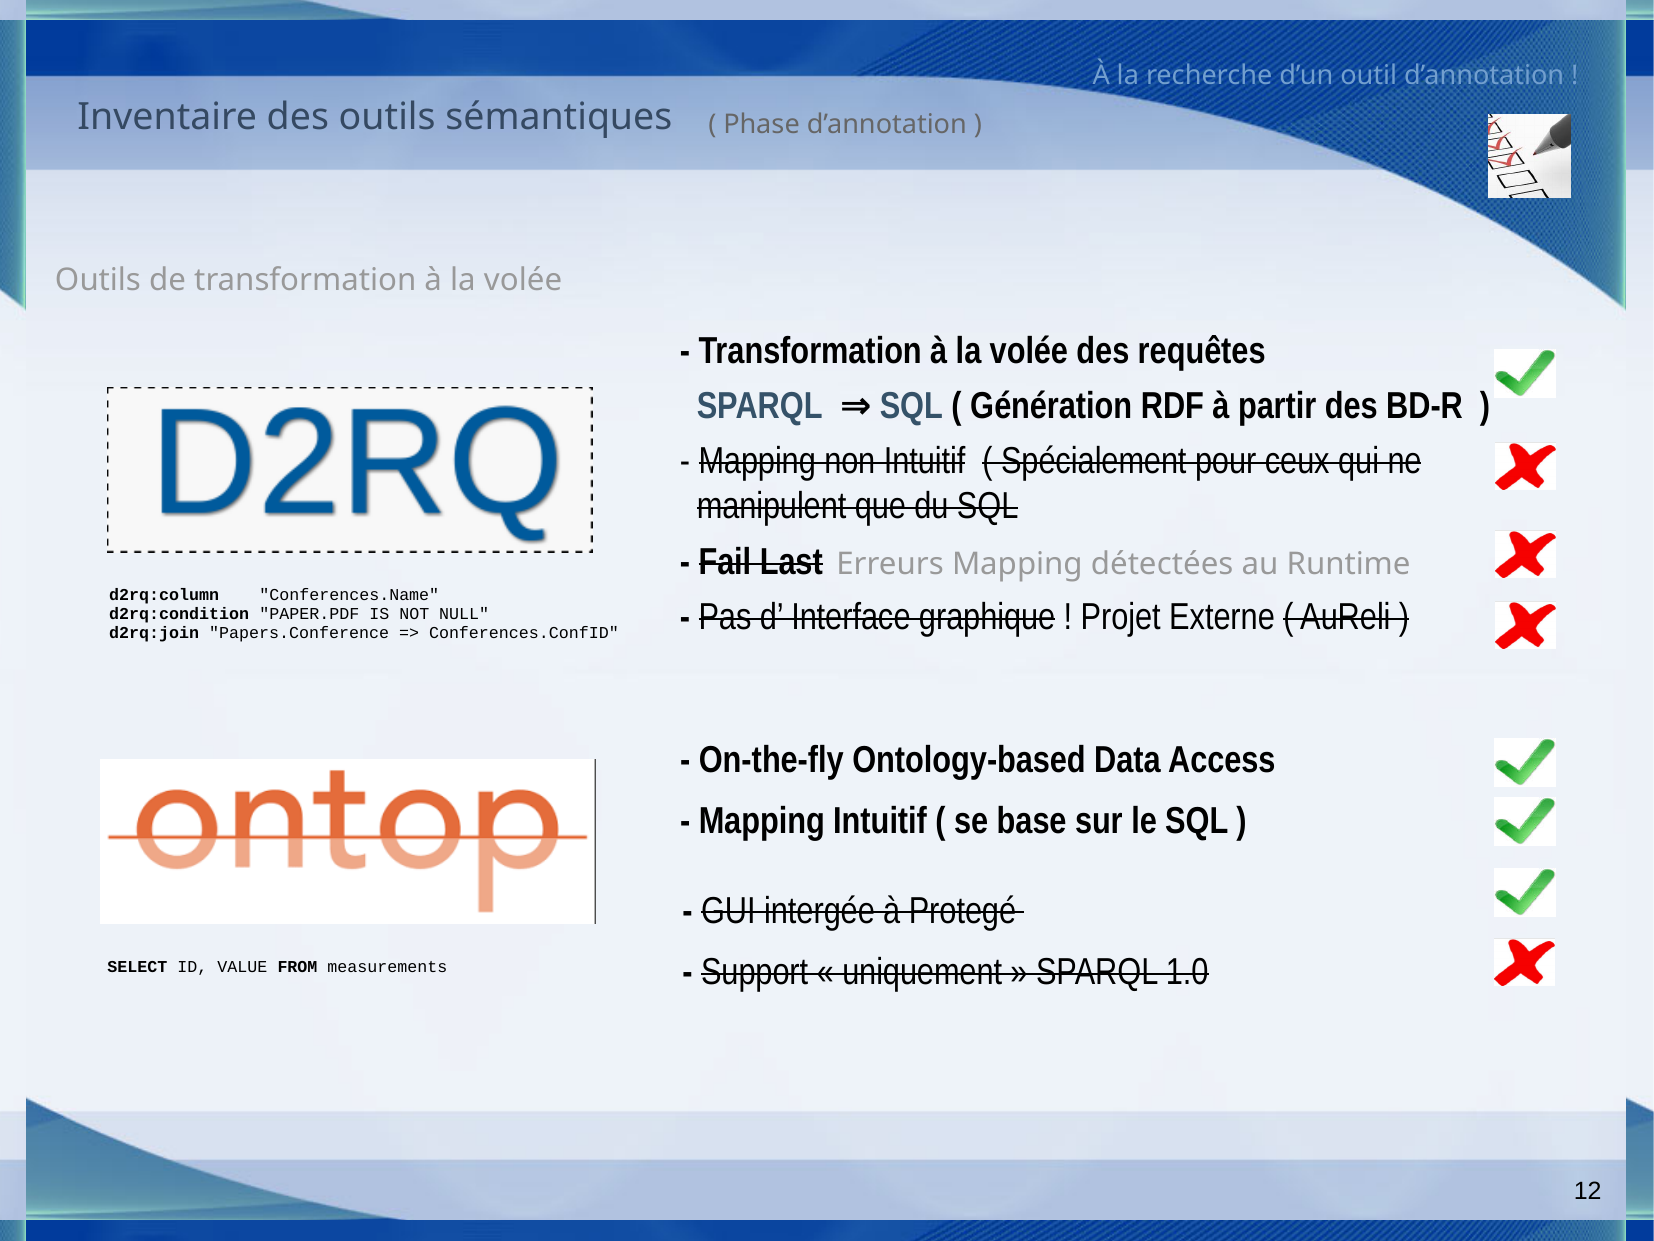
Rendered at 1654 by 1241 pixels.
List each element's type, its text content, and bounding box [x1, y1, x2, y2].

text_box SELECT ID, VALUE FROM measurements [82, 950, 473, 993]
text_box - On-the-fly Ontology-based Data Access - Mapping Intuitif ( se base sur le SQL ) [680, 735, 1349, 957]
picture [0, 0, 1654, 1241]
text_box - GUI intergée à Protegé - Support « uniquement » SPARQL 1.0 [667, 878, 1294, 1035]
text_box d2rq:column "Conferences.Name" d2rq:condition "PAPER.PDF IS NOT NULL" d2rq:join "Papers.Conference => Conferences.ConfID" [94, 578, 662, 670]
text_box À la recherche d’un outil d’annotation ! [1092, 26, 1642, 121]
text_box 12 [1559, 1169, 1625, 1213]
title Inventaire des outils sémantiques [42, 77, 709, 154]
text_box Erreurs Mapping détectées au Runtime [836, 536, 1449, 589]
text_box Outils de transformation à la volée [55, 251, 621, 304]
text_box ( Phase d’annotation ) [708, 97, 1016, 148]
text_box - Transformation à la volée des requêtes SPARQL ⇒ SQL ( Génération RDF à partir des BD-R ) - Mapping non Intuitif ( Spécialement pour ceux qui ne manipulent que du SQL - Fail Last - Pas d’ Interface graphique ! Projet Externe ( AuReli ) [679, 318, 1527, 657]
